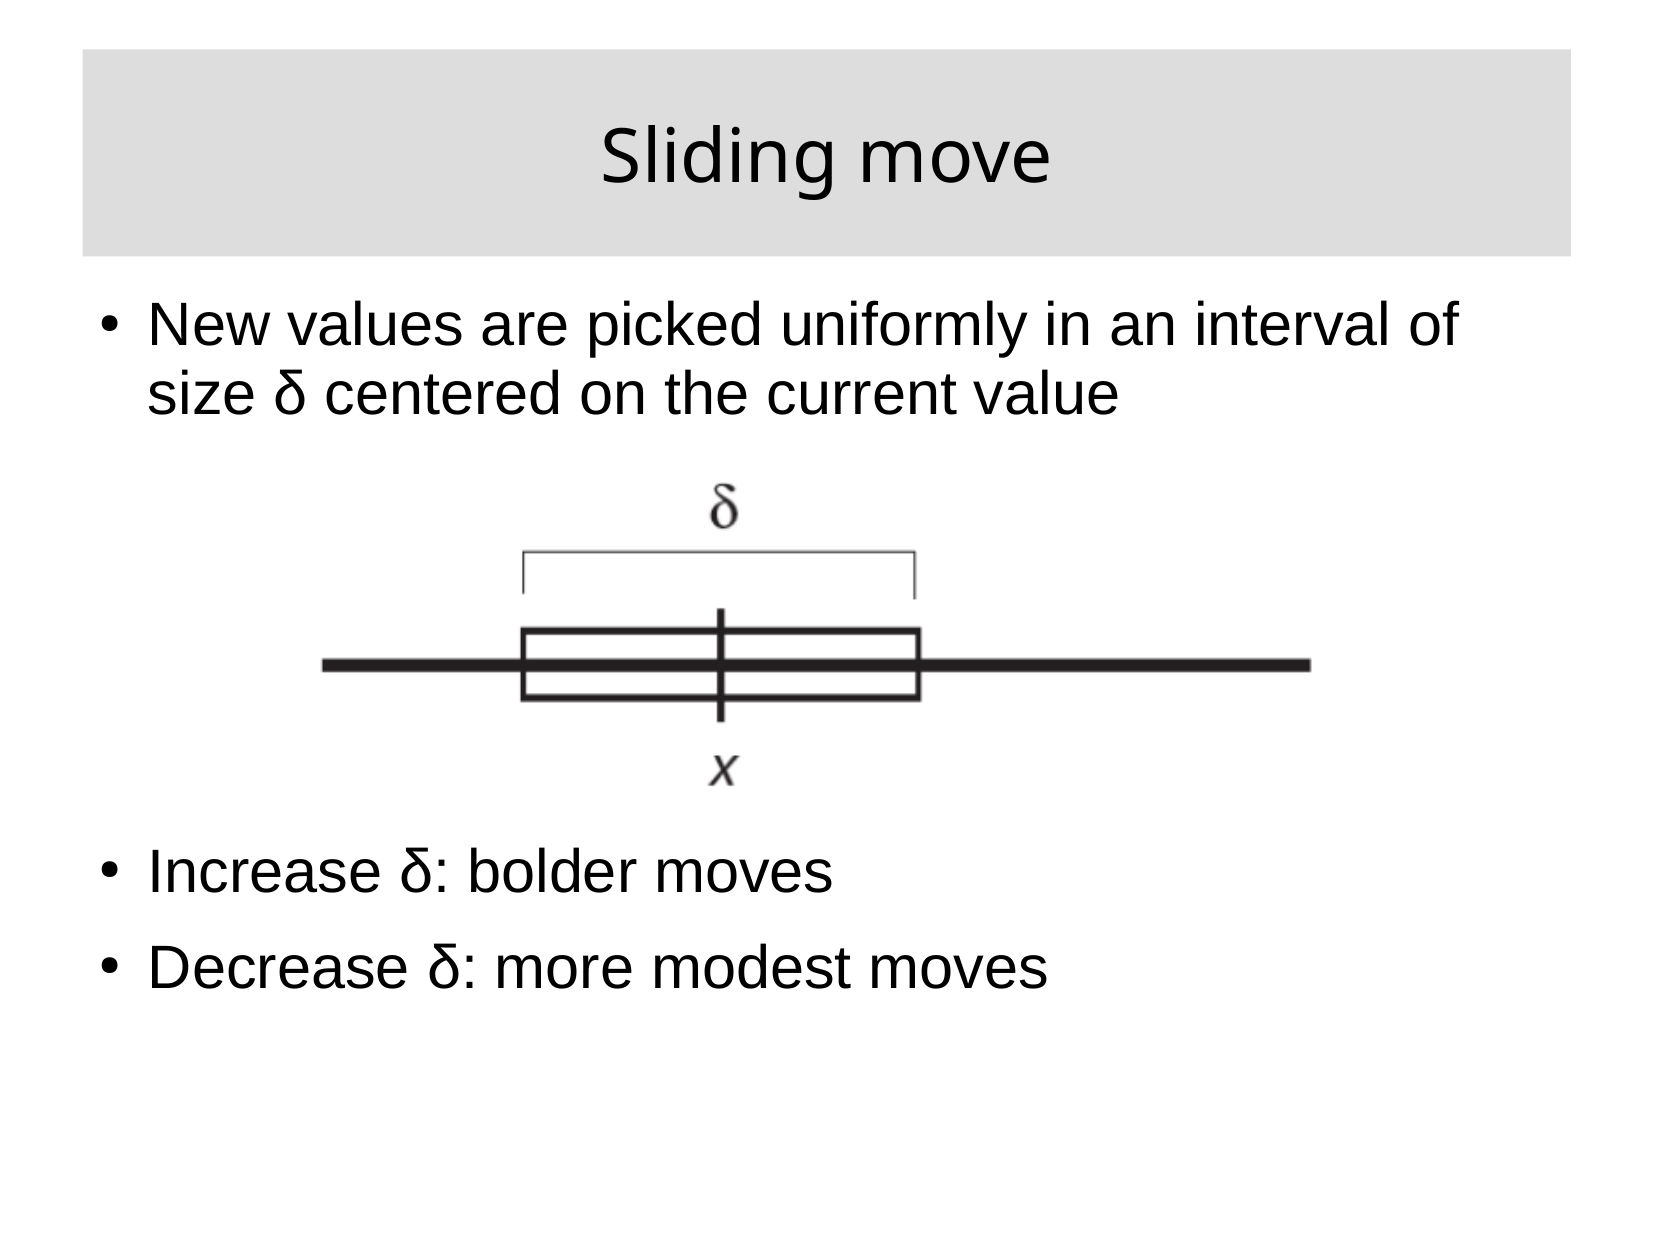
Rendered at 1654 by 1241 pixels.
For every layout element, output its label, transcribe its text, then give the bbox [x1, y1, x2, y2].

list New values are picked uniformly in an interval of size δ centered on the current value Increase δ: bolder moves Decrease δ: more modest moves [82, 290, 1571, 1010]
picture [314, 472, 1317, 795]
title Sliding move [82, 49, 1571, 257]
